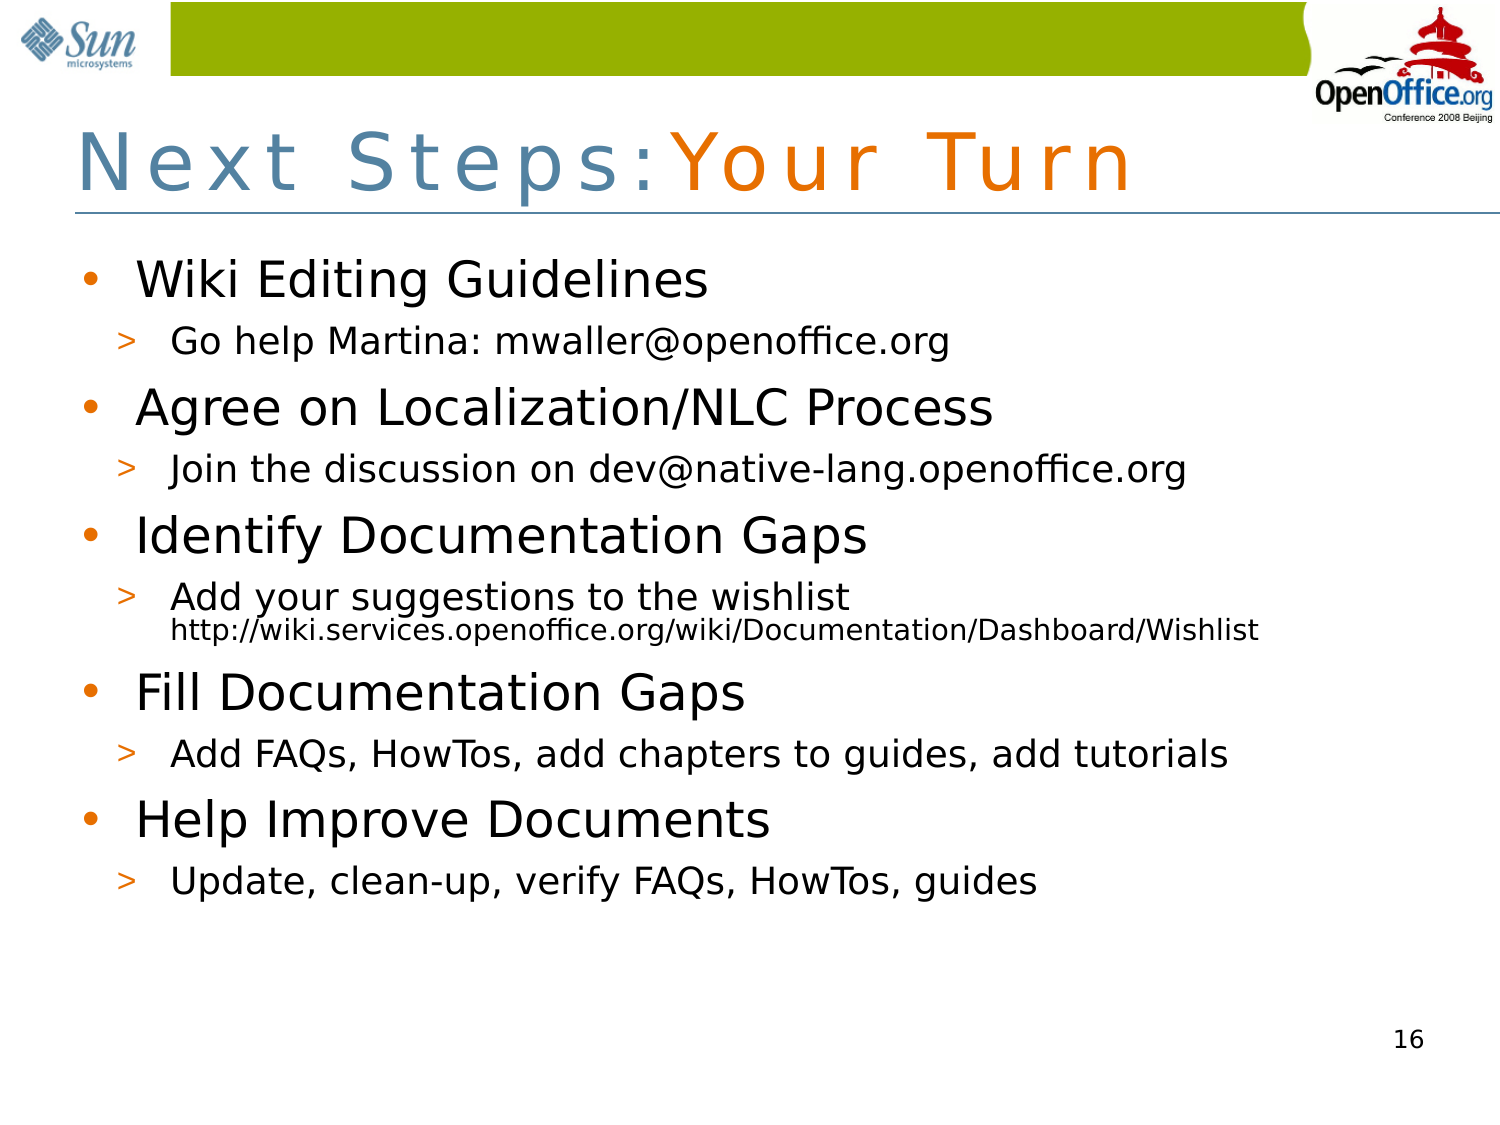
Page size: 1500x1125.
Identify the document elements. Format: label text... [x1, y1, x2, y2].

title Next Steps:Your Turn [75, 116, 1437, 210]
picture [156, 2, 1500, 124]
list Wiki Editing Guidelines Go help Martina: mwaller@openoffice.org Agree on Localization/NLC Process Join the discussion on dev@native-lang.openoffice.org Identify Documentation Gaps Add your suggestions to the wishlist http://wiki.services.openoffice.org/wiki/Documentation/Dashboard/Wishlist Fill Documentation Gaps Add FAQs, HowTos, add chapters to guides, add tutorials Help Improve Documents Update, clean-up, verify FAQs, HowTos, guides [64, 258, 1415, 1001]
